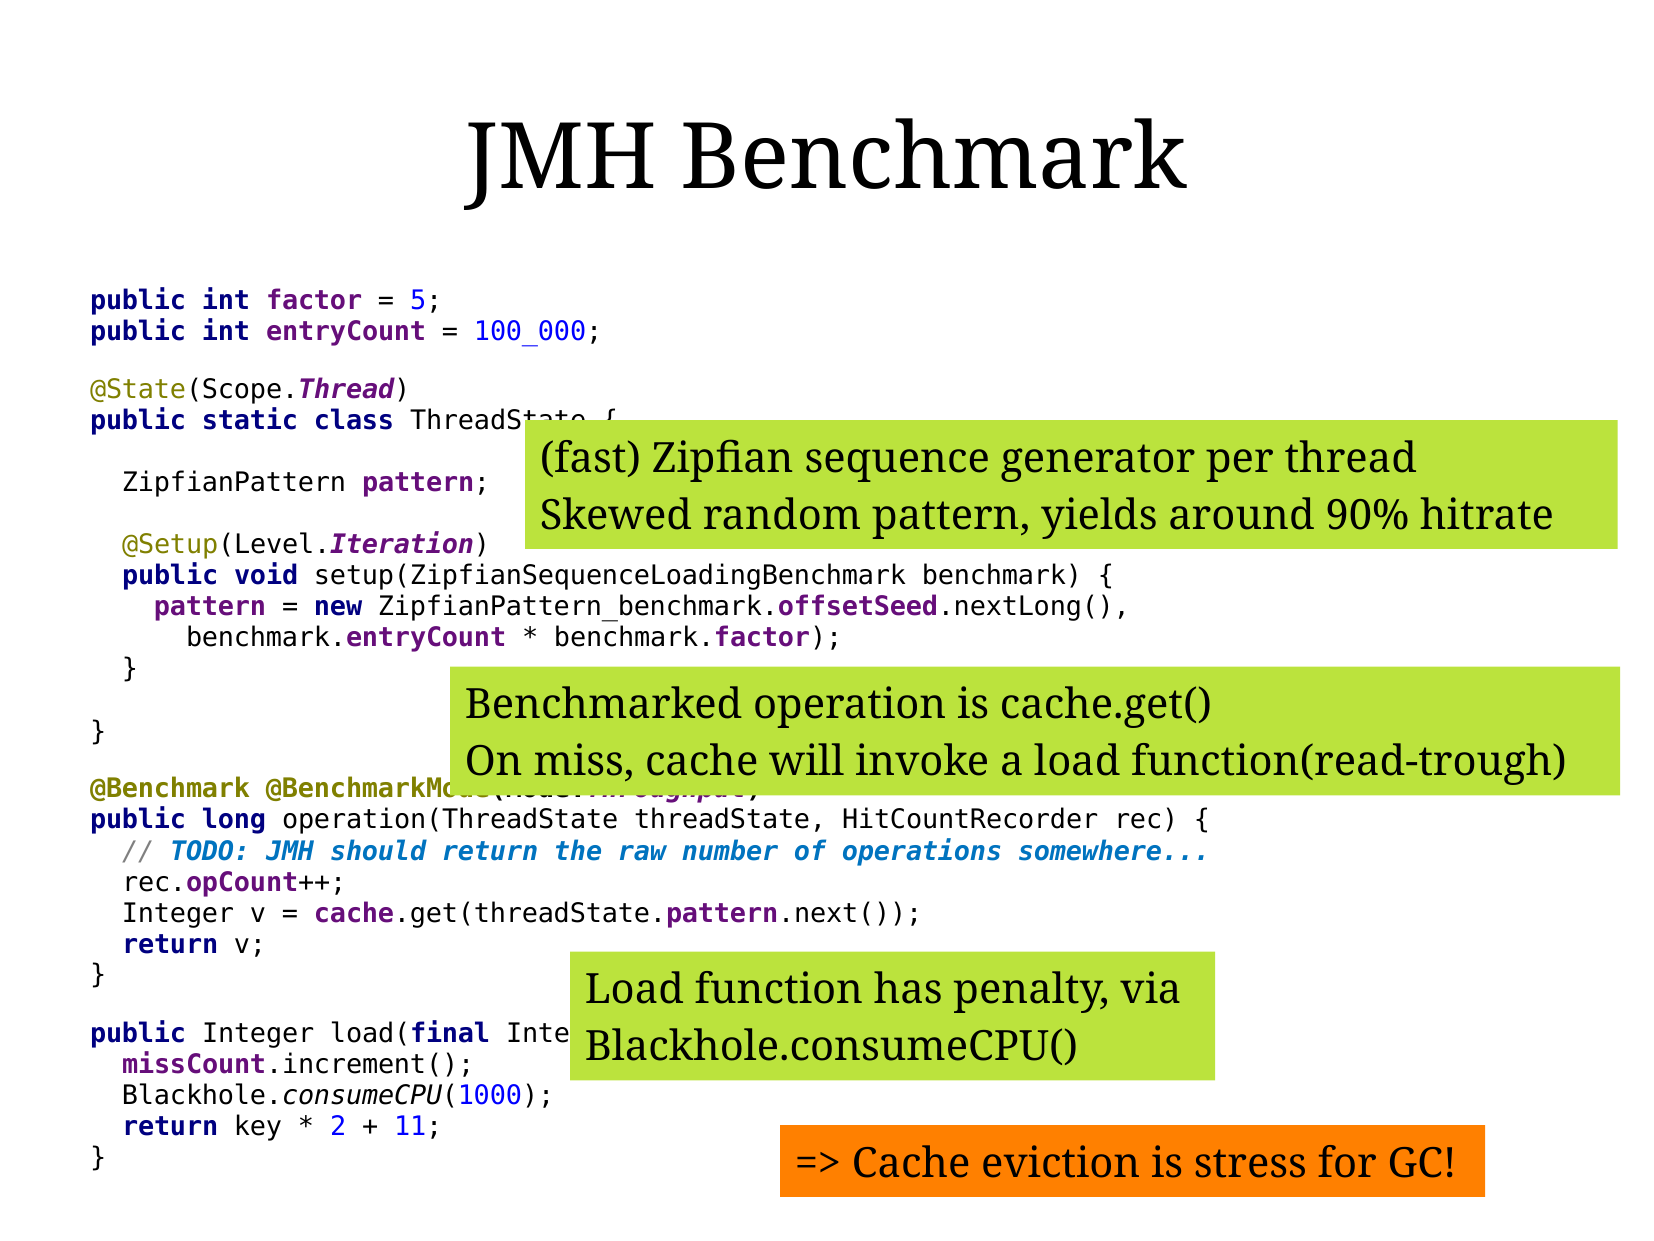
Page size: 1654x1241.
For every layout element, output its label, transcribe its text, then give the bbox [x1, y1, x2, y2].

text_box (fast) Zipfian sequence generator per thread Skewed random pattern, yields around 90% hitrate [525, 420, 1618, 549]
text_box Benchmarked operation is cache.get() On miss, cache will invoke a load function(read-trough) [450, 666, 1621, 796]
list public int factor = 5; public int entryCount = 100_000; @State(Scope.Thread) public static class ThreadState { ZipfianPattern pattern; @Setup(Level.Iteration) public void setup(ZipfianSequenceLoadingBenchmark benchmark) { pattern = new ZipfianPattern_benchmark.offsetSeed.nextLong(), benchmark.entryCount * benchmark.factor); } } @Benchmark @BenchmarkMode(Mode.Throughput) public long operation(ThreadState threadState, HitCountRecorder rec) { // TODO: JMH should return the raw number of operations somewhere... rec.opCount++; Integer v = cache.get(threadState.pattern.next()); return v; } public Integer load(final Integer key) { missCount.increment(); Blackhole.consumeCPU(1000); return key * 2 + 11; } [90, 285, 1579, 1188]
text_box Load function has penalty, via Blackhole.consumeCPU() [570, 951, 1216, 1081]
title JMH Benchmark [82, 49, 1571, 257]
text_box => Cache eviction is stress for GC! [780, 1125, 1486, 1197]
